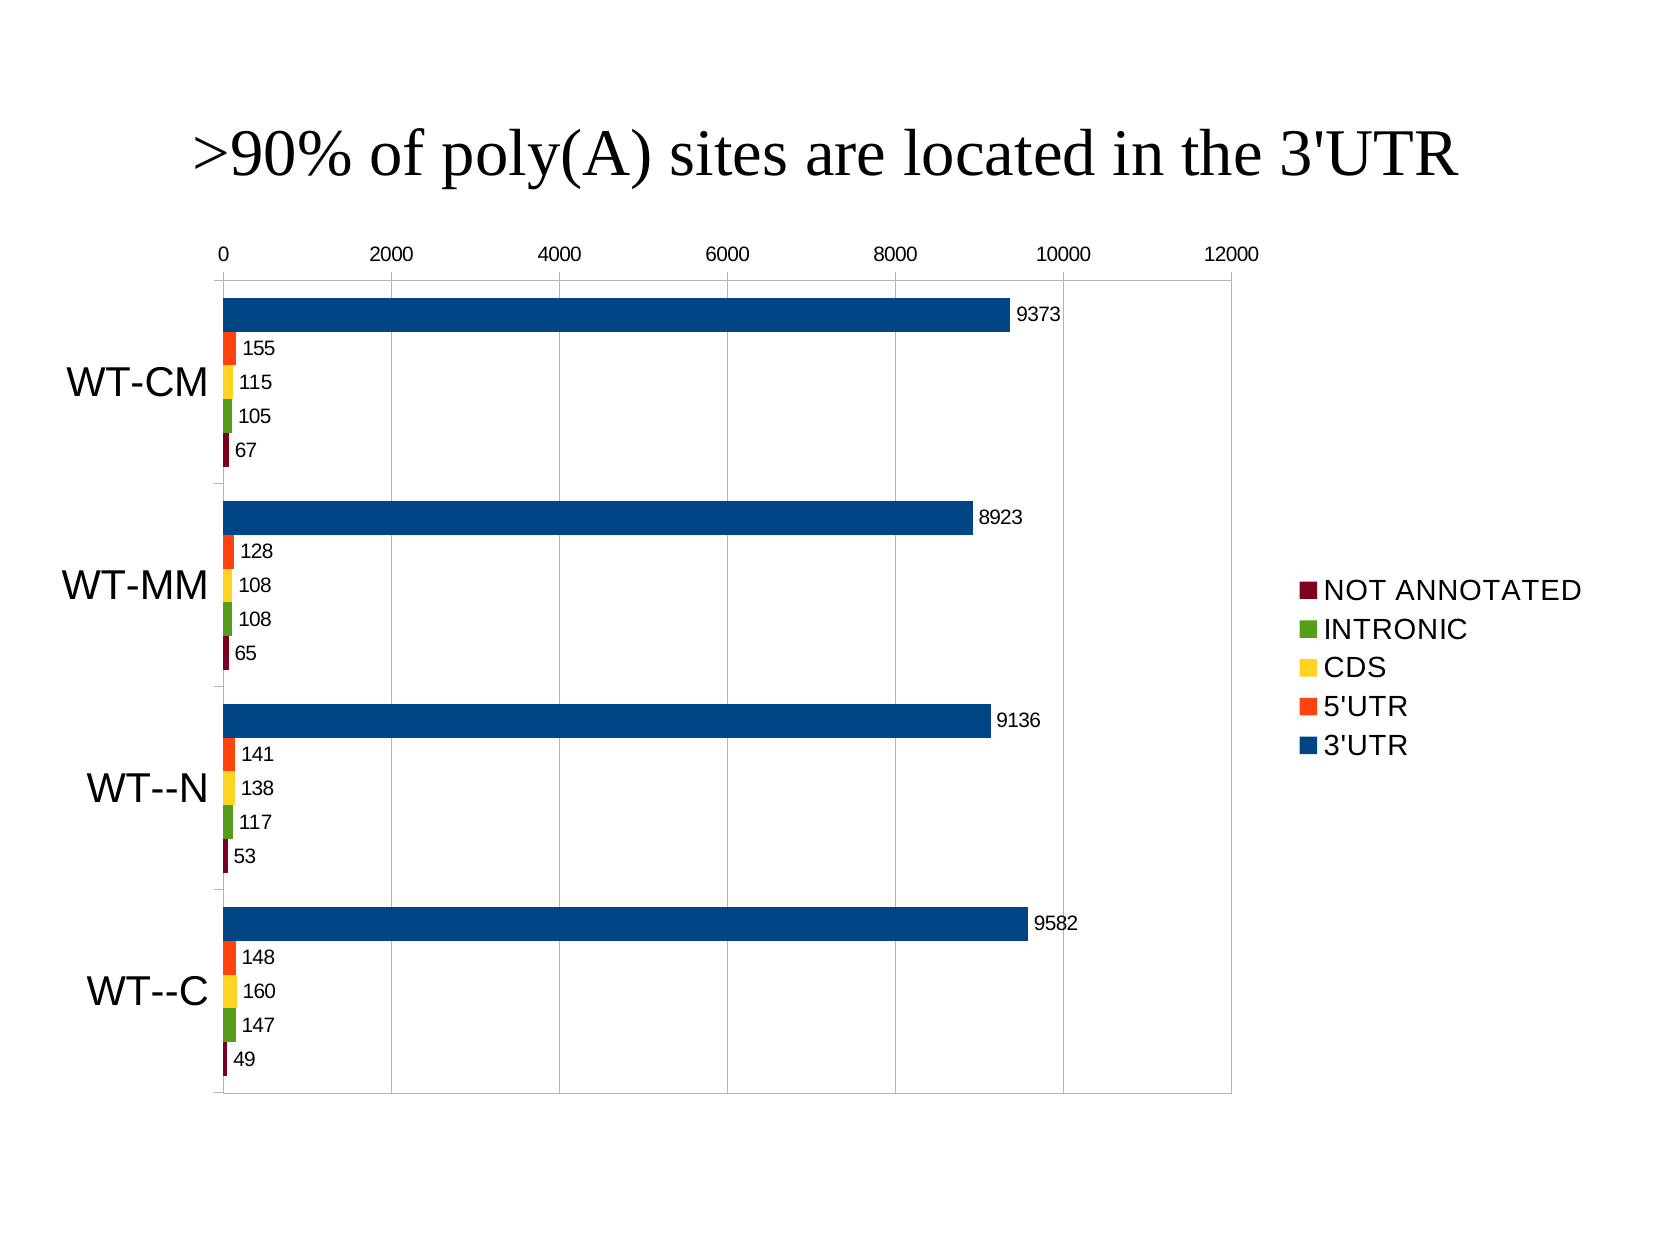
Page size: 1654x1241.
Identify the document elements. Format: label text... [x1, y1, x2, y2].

title >90% of poly(A) sites are located in the 3'UTR [82, 49, 1571, 225]
chart [30, 225, 1606, 1111]
